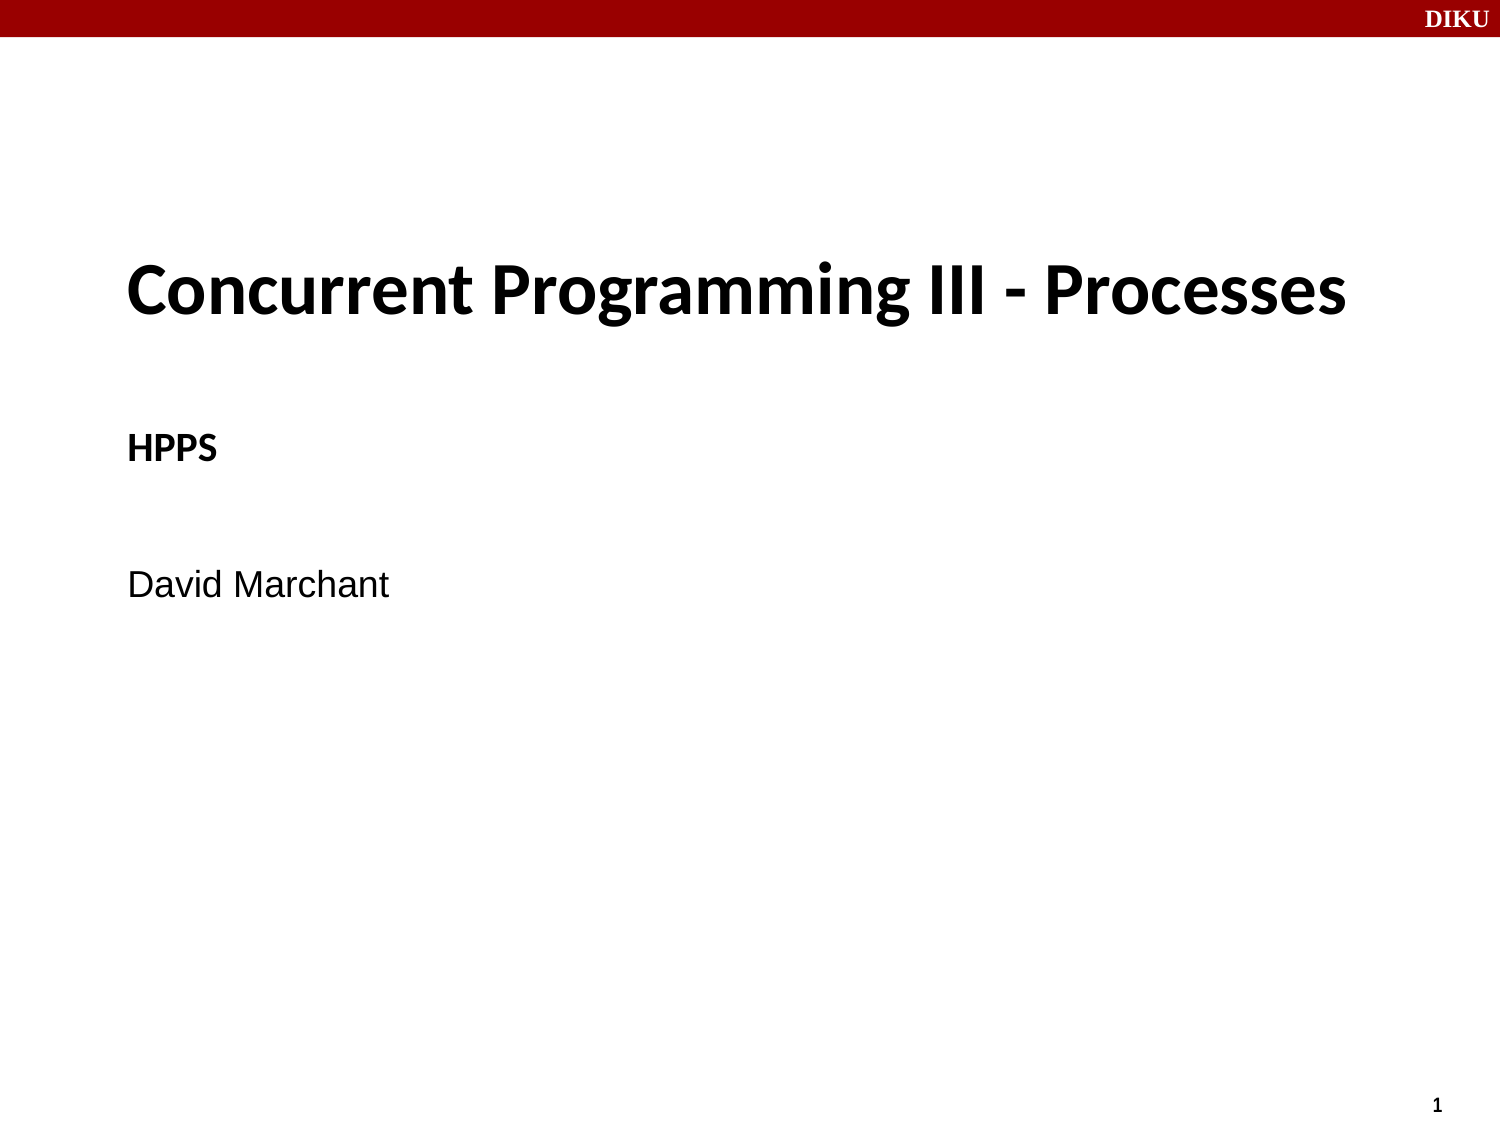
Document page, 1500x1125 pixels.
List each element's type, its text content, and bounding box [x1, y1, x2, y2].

text_box Concurrent Programming III - Processes HPPS David Marchant [112, 262, 1388, 582]
